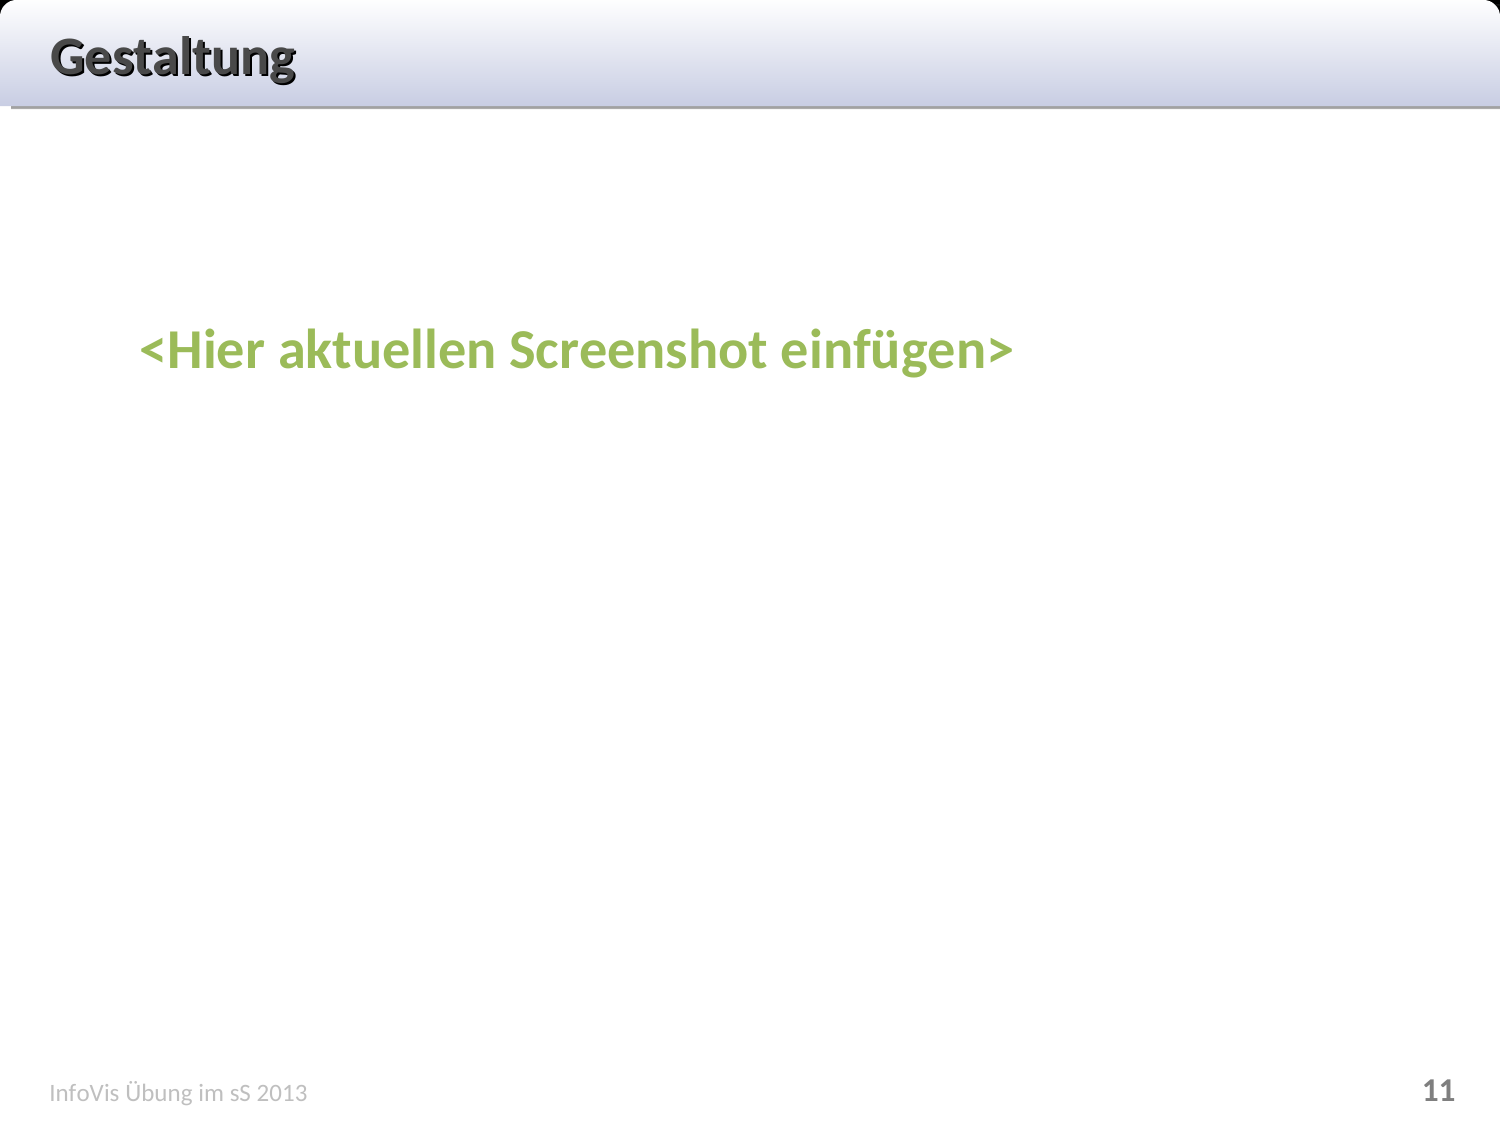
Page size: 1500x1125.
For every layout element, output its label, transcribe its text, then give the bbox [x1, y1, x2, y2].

text_box <Nummer> [1295, 1060, 1471, 1116]
text_box Gestaltung [35, 0, 1463, 106]
text_box <Hier aktuellen Screenshot einfügen> [124, 314, 1030, 388]
